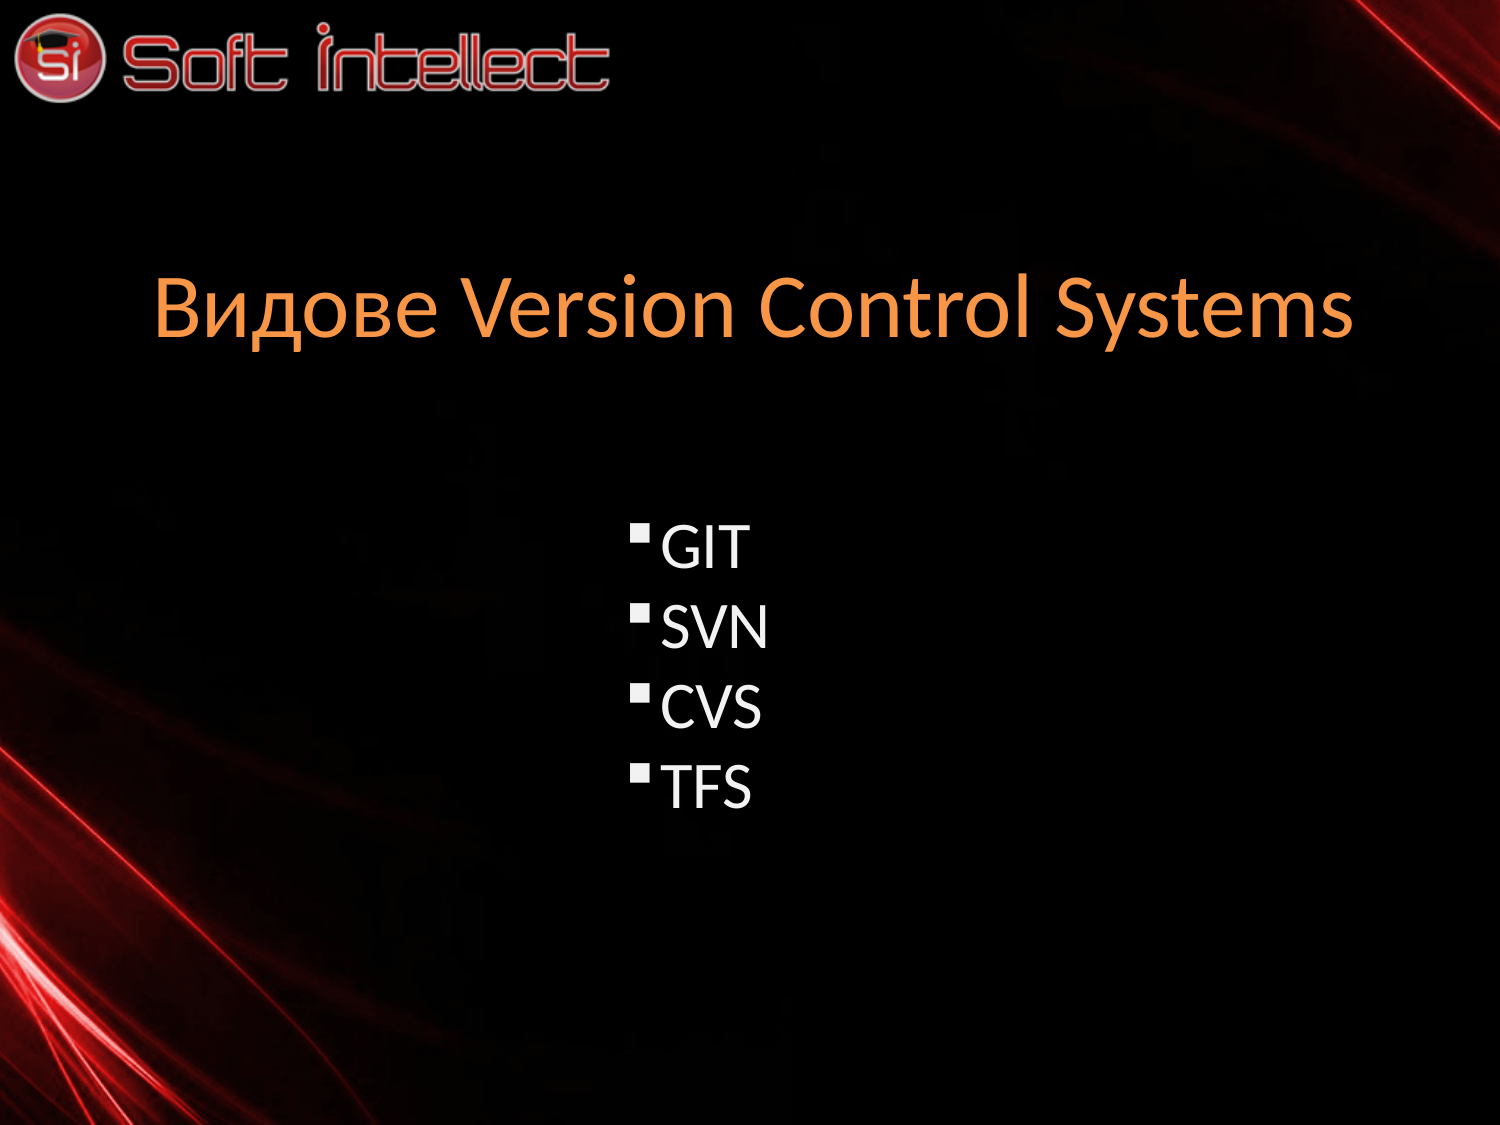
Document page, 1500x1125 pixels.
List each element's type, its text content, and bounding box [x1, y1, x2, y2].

text_box Видове Version Control Systems [137, 206, 1488, 395]
picture [0, 0, 1500, 1125]
text_box GIT SVN CVS TFS [609, 494, 1500, 882]
